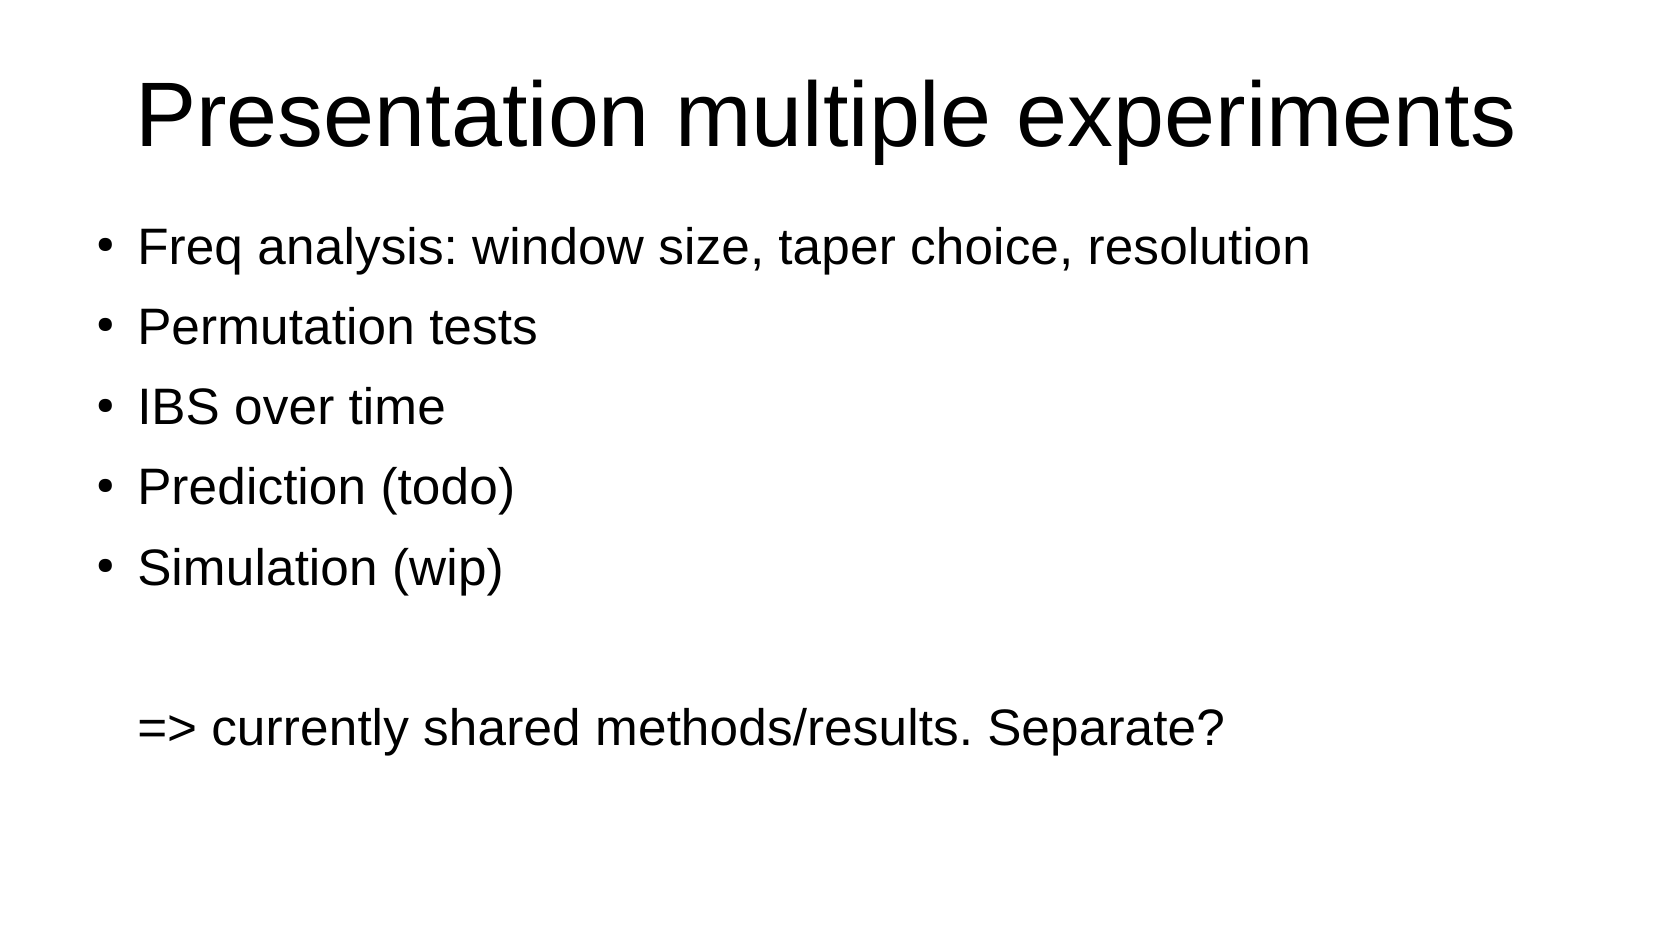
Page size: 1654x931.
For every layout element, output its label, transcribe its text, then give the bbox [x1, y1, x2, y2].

list Freq analysis: window size, taper choice, resolution Permutation tests IBS over time Prediction (todo) Simulation (wip) => currently shared methods/results. Separate? [82, 217, 1571, 758]
title Presentation multiple experiments [82, 37, 1571, 193]
